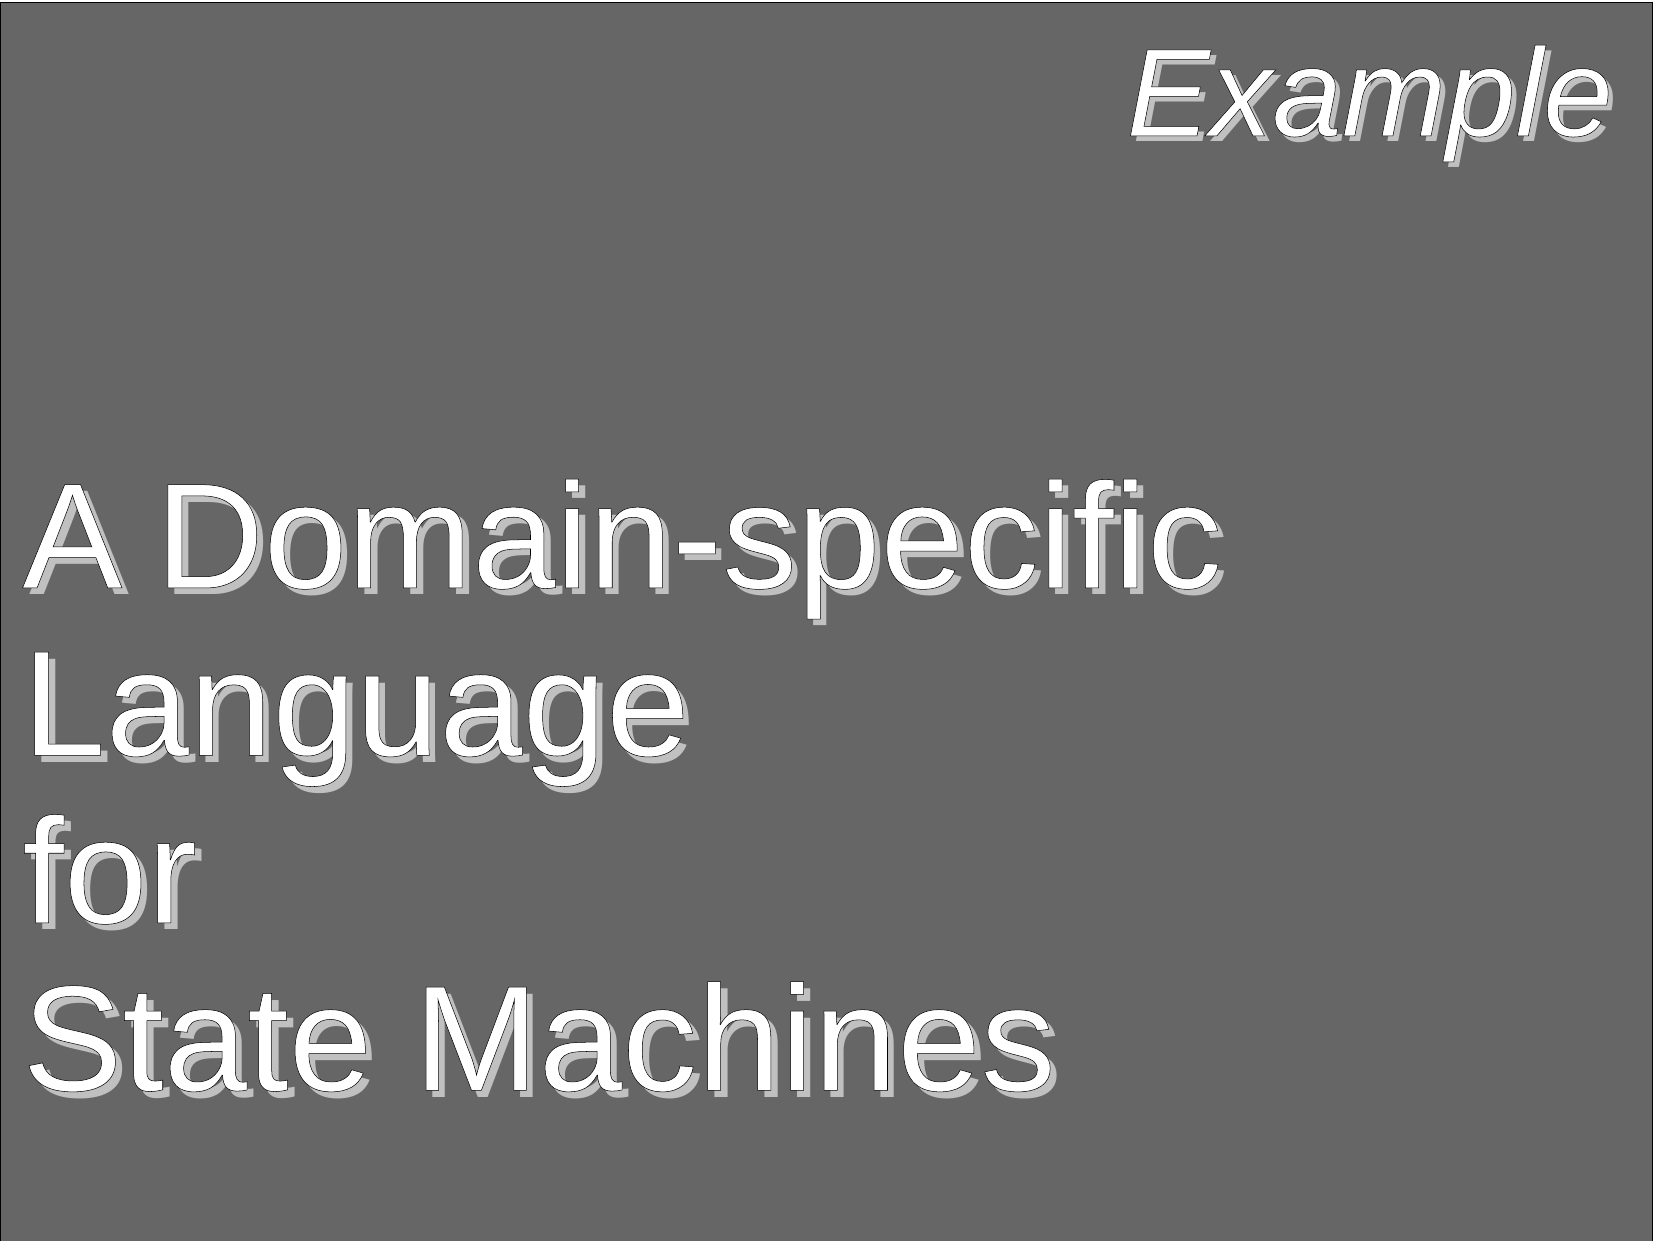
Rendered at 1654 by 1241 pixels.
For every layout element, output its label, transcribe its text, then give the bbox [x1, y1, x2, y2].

text_box Example [1111, 15, 1629, 170]
text_box [0, 2, 1653, 1241]
text_box A Domain-specific Language for State Machines [7, 444, 1332, 1130]
